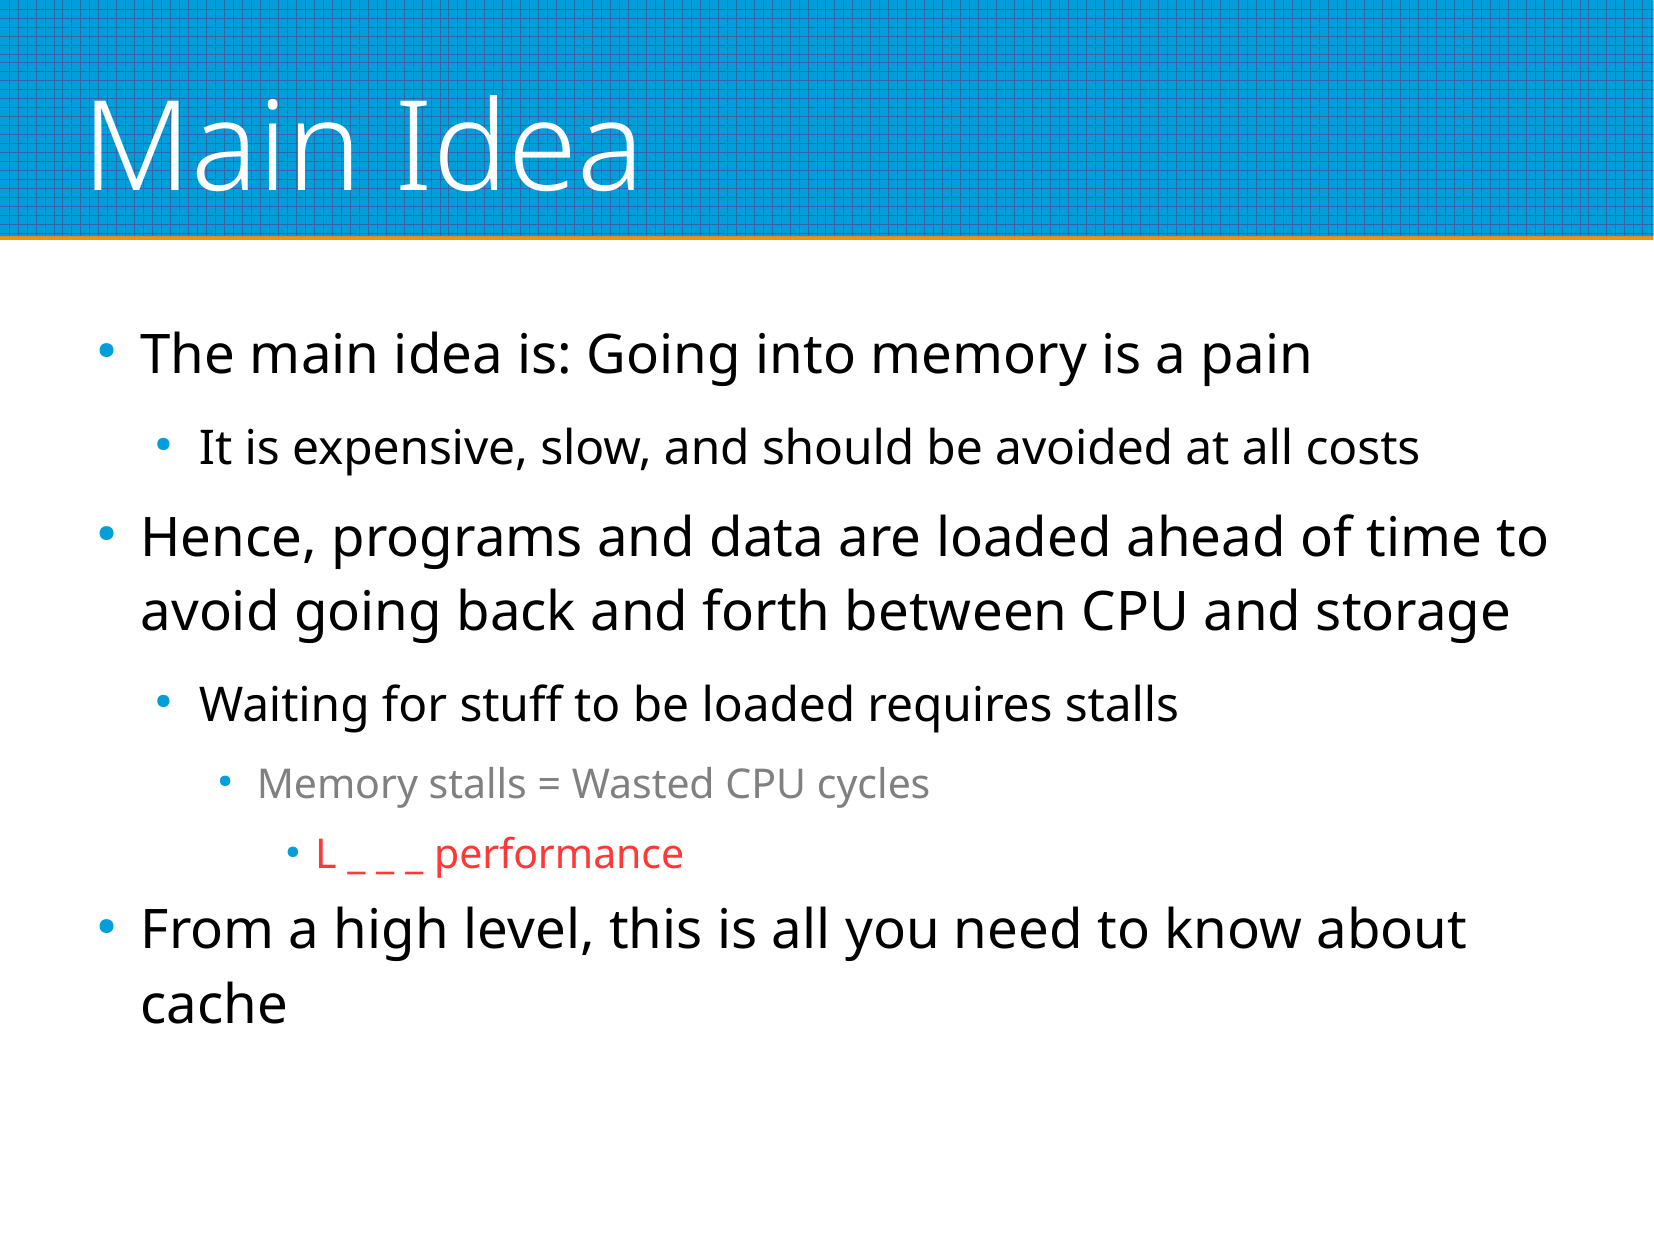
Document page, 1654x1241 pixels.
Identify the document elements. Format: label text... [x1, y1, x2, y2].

title Main Idea [82, 19, 1571, 227]
list The main idea is: Going into memory is a pain It is expensive, slow, and should be avoided at all costs Hence, programs and data are loaded ahead of time to avoid going back and forth between CPU and storage Waiting for stuff to be loaded requires stalls Memory stalls = Wasted CPU cycles L _ _ _ performance From a high level, this is all you need to know about cache [82, 314, 1563, 1093]
